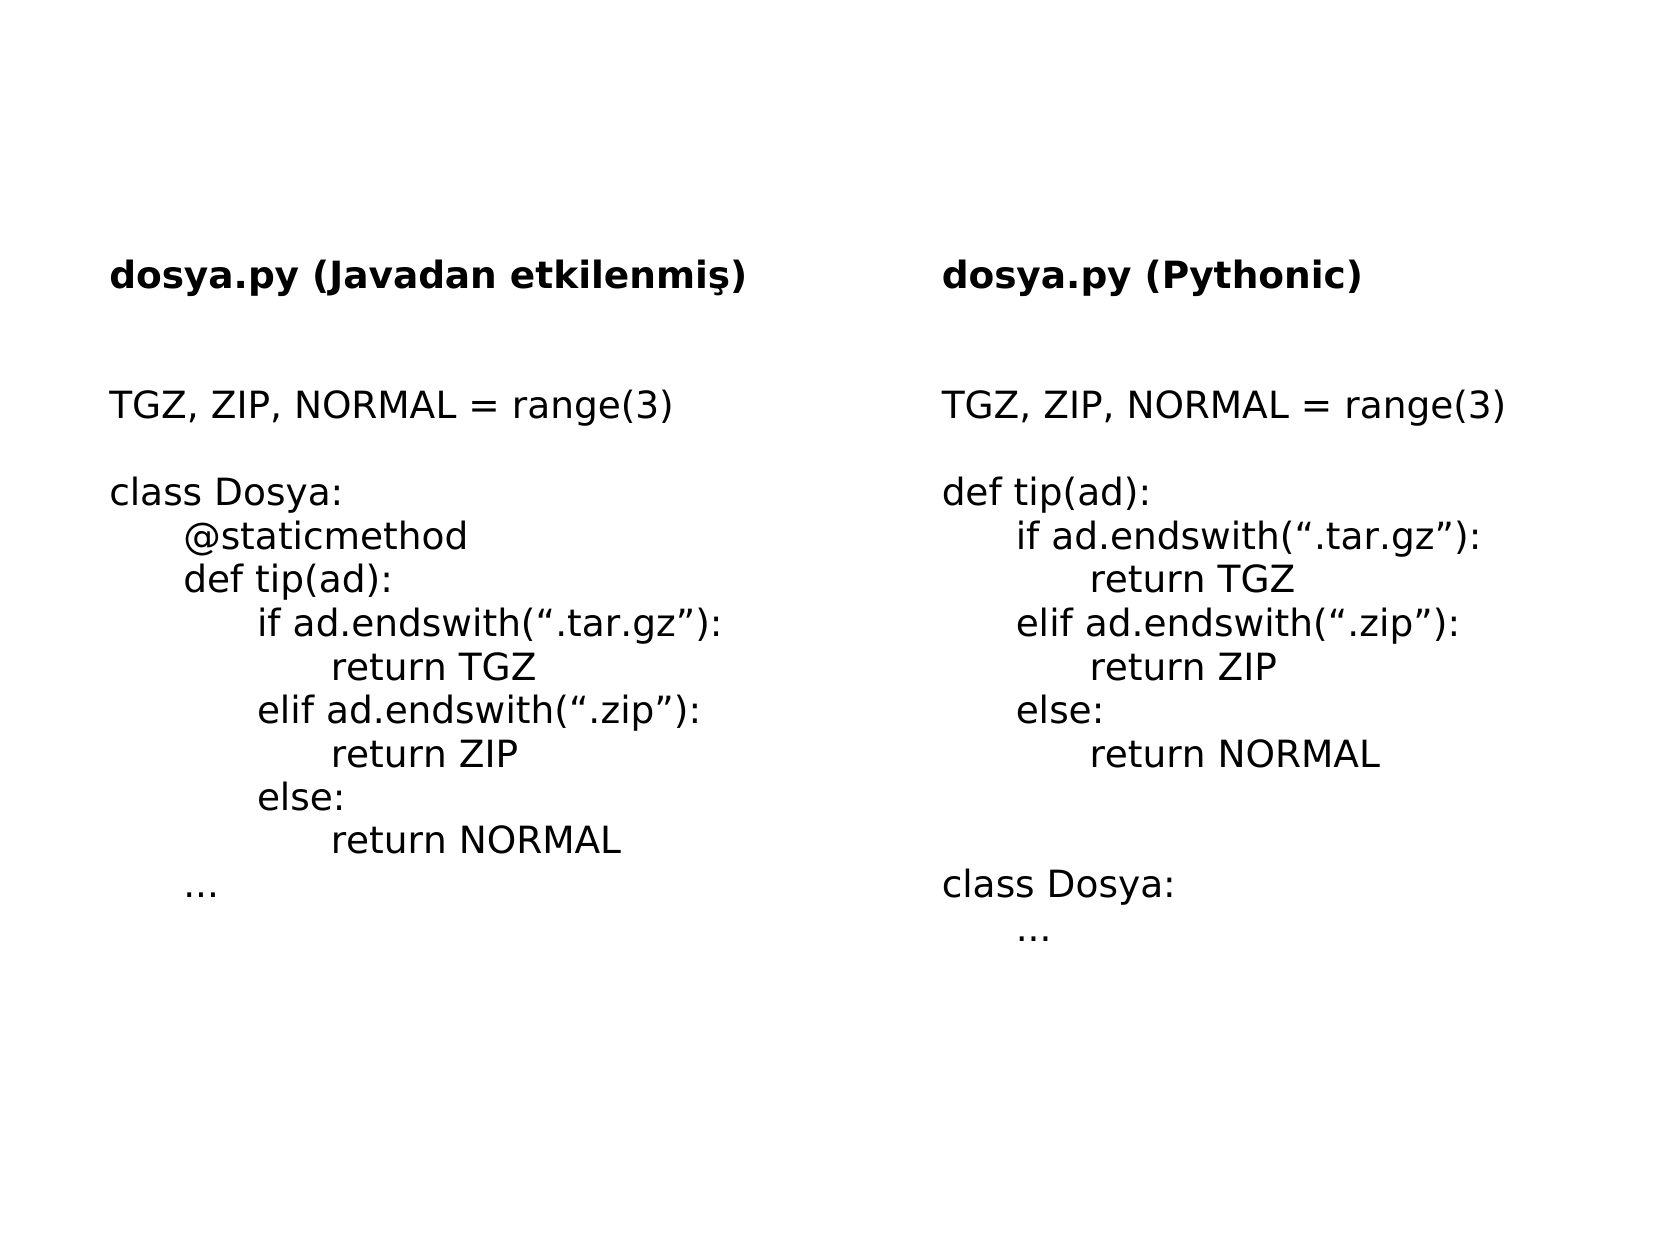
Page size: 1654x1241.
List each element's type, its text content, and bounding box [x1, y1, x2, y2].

text_box dosya.py (Pythonic) TGZ, ZIP, NORMAL = range(3) def tip(ad): if ad.endswith(“.tar.gz”): return TGZ elif ad.endswith(“.zip”): return ZIP else: return NORMAL class Dosya: ... [927, 246, 1523, 958]
text_box dosya.py (Javadan etkilenmiş) TGZ, ZIP, NORMAL = range(3) class Dosya: @staticmethod def tip(ad): if ad.endswith(“.tar.gz”): return TGZ elif ad.endswith(“.zip”): return ZIP else: return NORMAL ... [94, 246, 763, 958]
